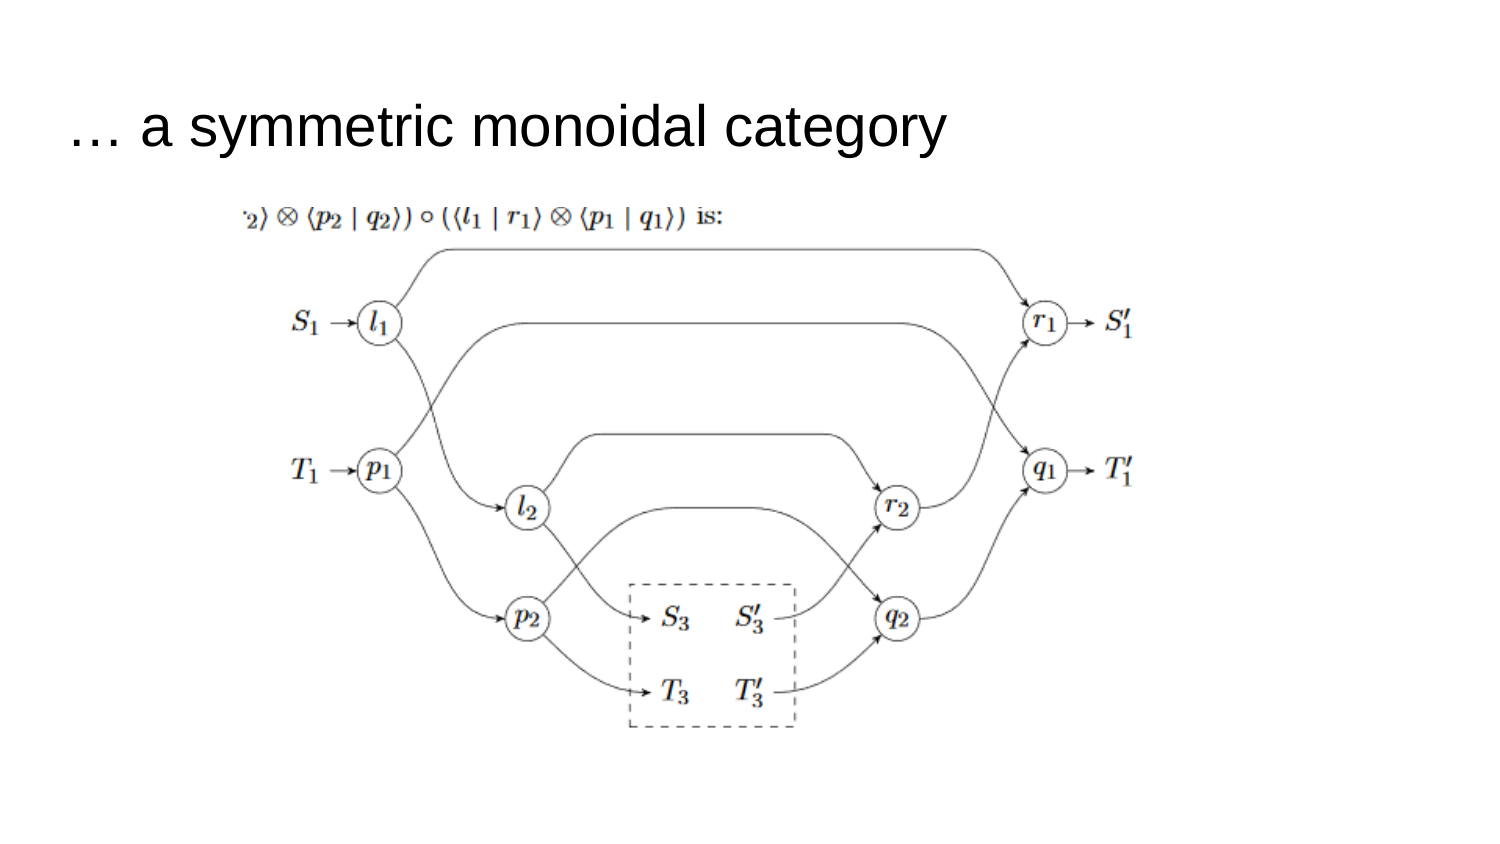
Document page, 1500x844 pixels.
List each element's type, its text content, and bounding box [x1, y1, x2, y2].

picture [243, 207, 1223, 731]
title … a symmetric monoidal category [51, 72, 1449, 167]
